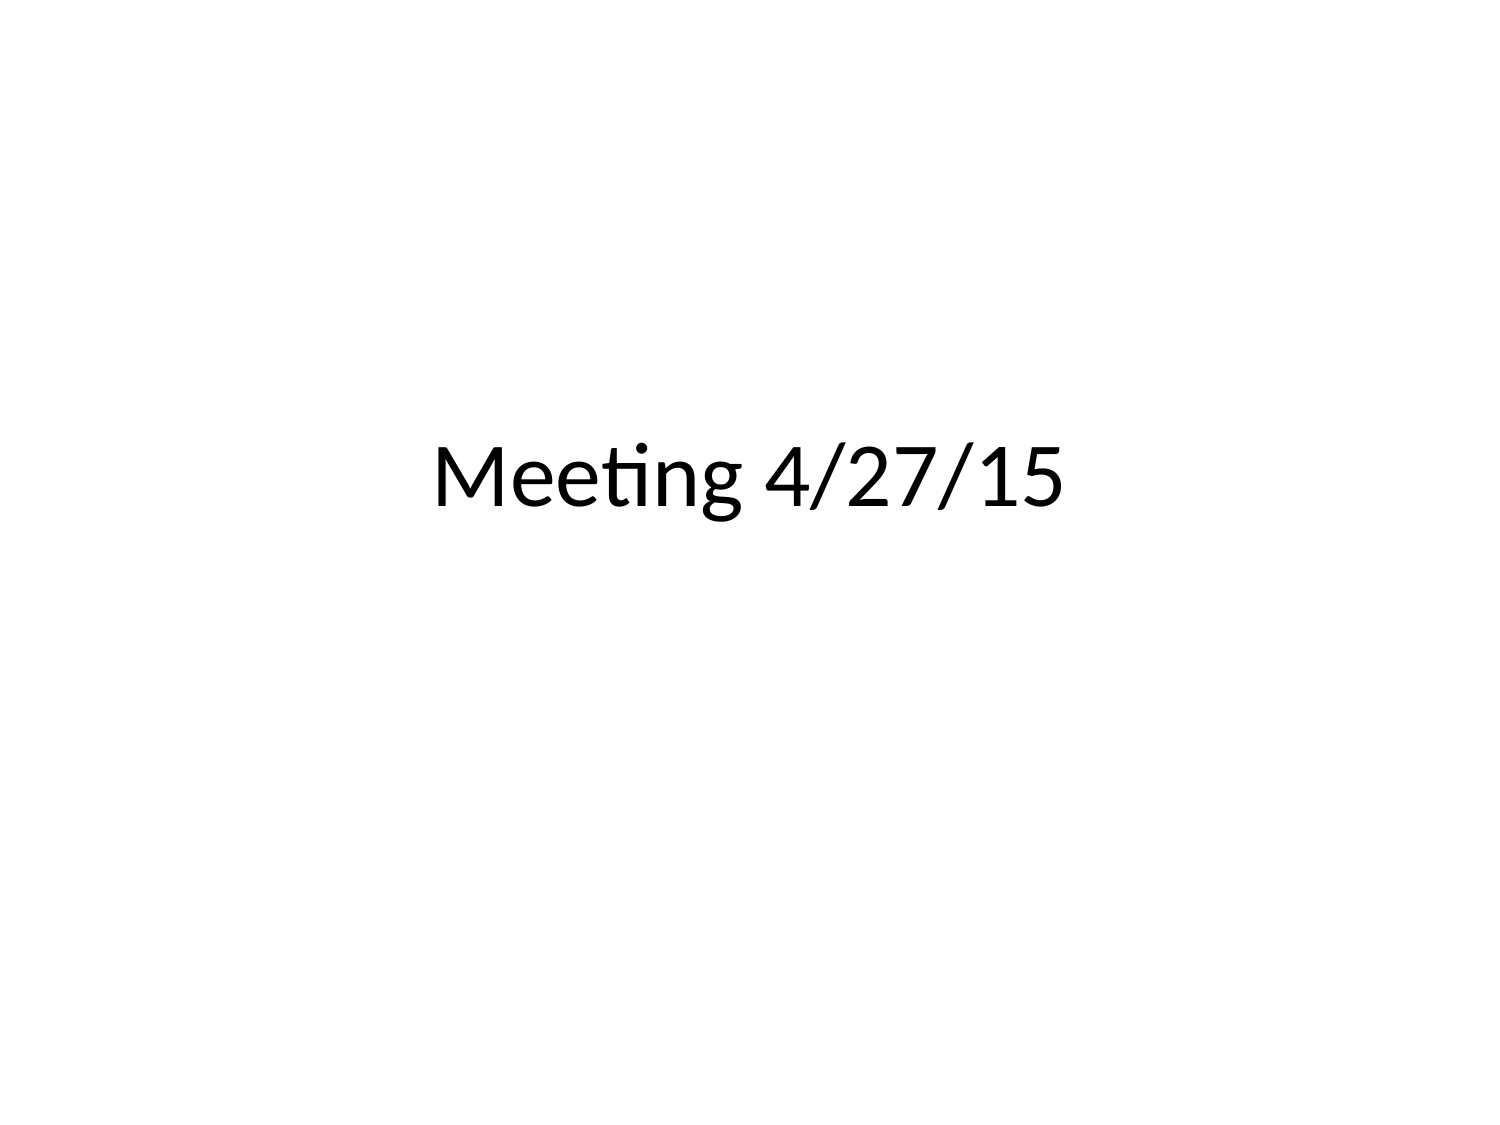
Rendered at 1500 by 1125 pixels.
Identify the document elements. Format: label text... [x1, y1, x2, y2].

title Meeting 4/27/15 [112, 349, 1388, 591]
